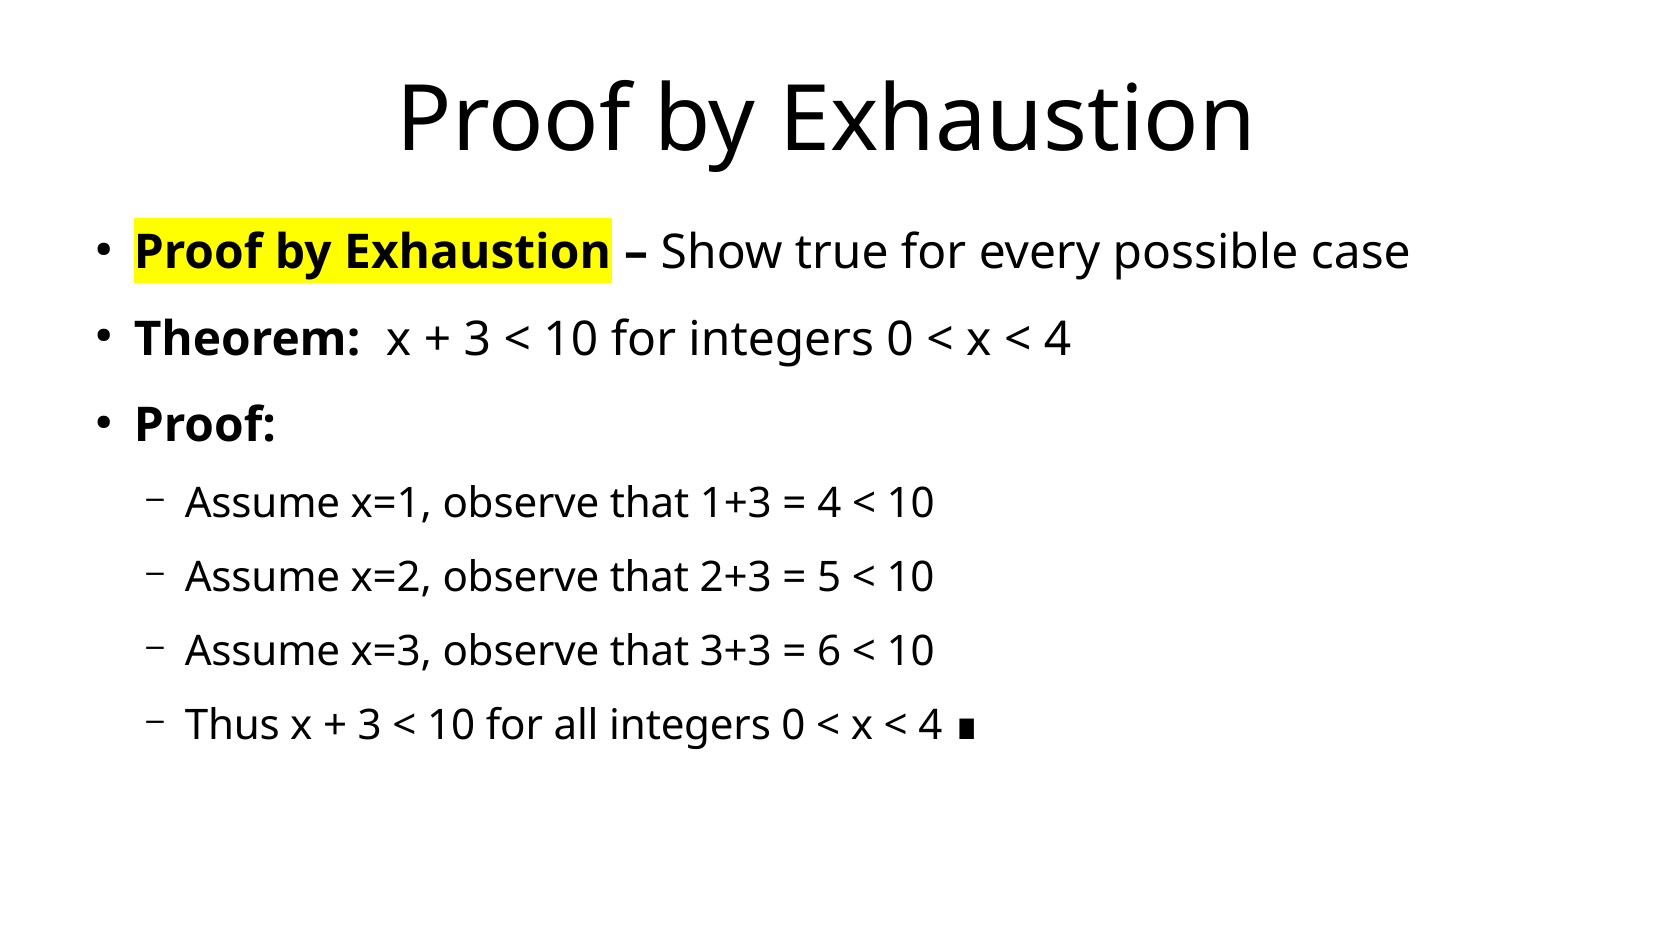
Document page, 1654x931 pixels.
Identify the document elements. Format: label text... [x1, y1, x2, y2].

list Proof by Exhaustion – Show true for every possible case Theorem: x + 3 < 10 for integers 0 < x < 4 Proof: Assume x=1, observe that 1+3 = 4 < 10 Assume x=2, observe that 2+3 = 5 < 10 Assume x=3, observe that 3+3 = 6 < 10 Thus x + 3 < 10 for all integers 0 < x < 4 ∎ [82, 217, 1571, 758]
title Proof by Exhaustion [82, 37, 1571, 193]
